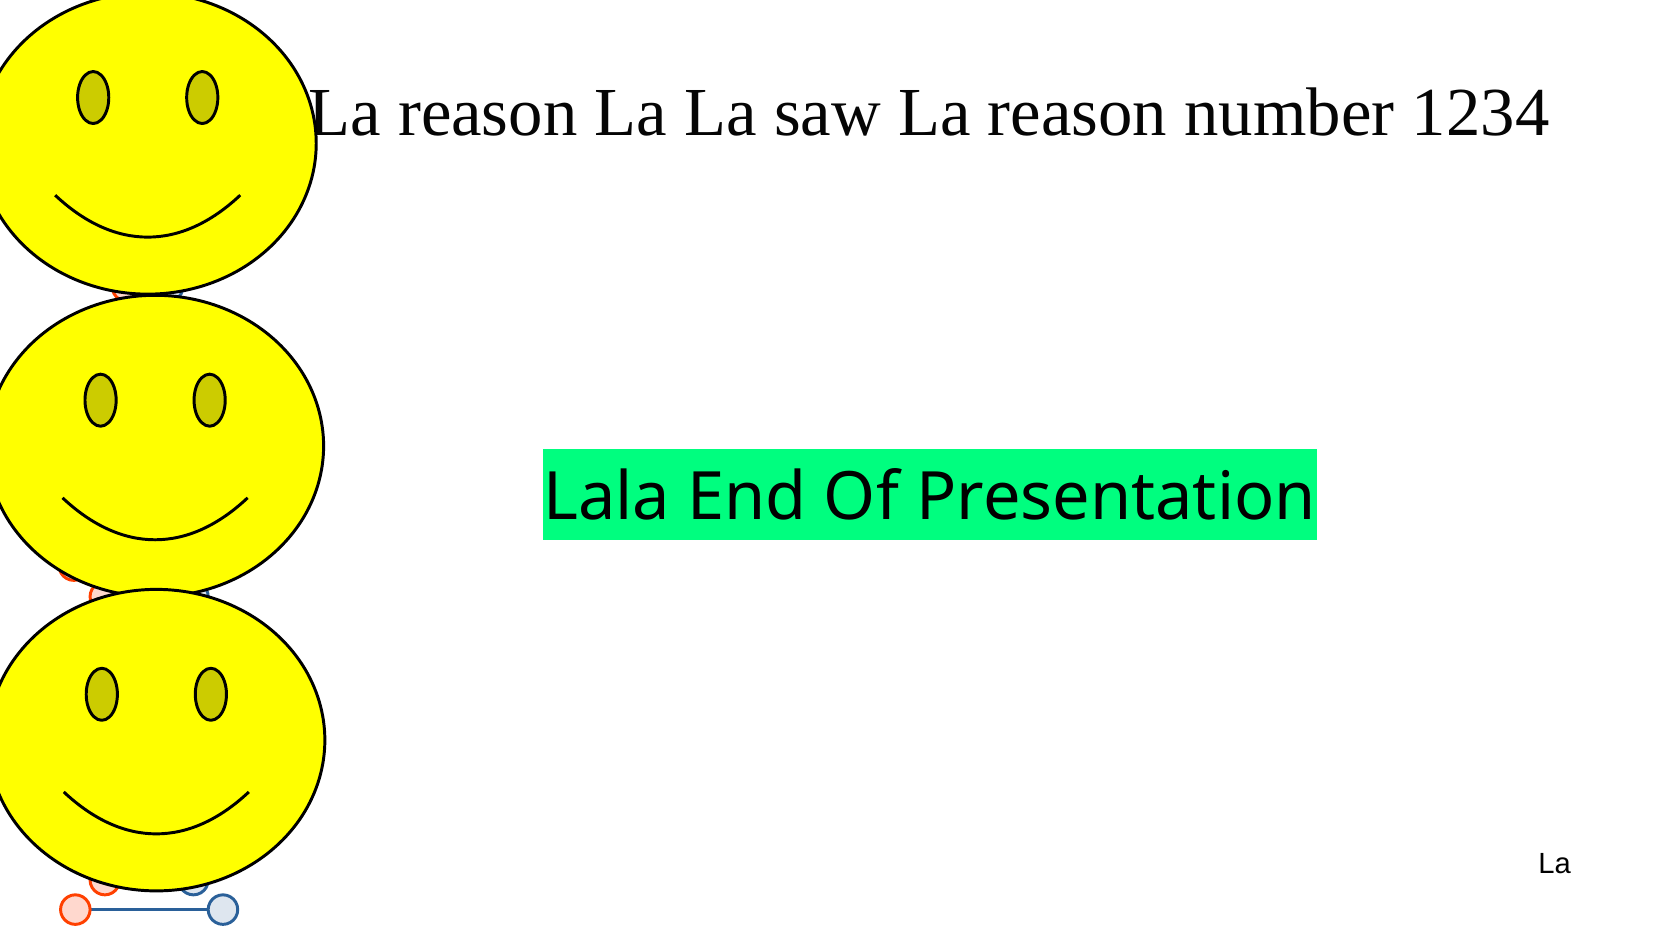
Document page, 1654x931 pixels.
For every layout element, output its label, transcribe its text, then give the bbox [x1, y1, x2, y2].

subtitle Lala End Of Presentation [265, 224, 1595, 764]
text_box [0, 0, 325, 891]
title La reason La La saw La reason number 1234 [266, 35, 1595, 189]
